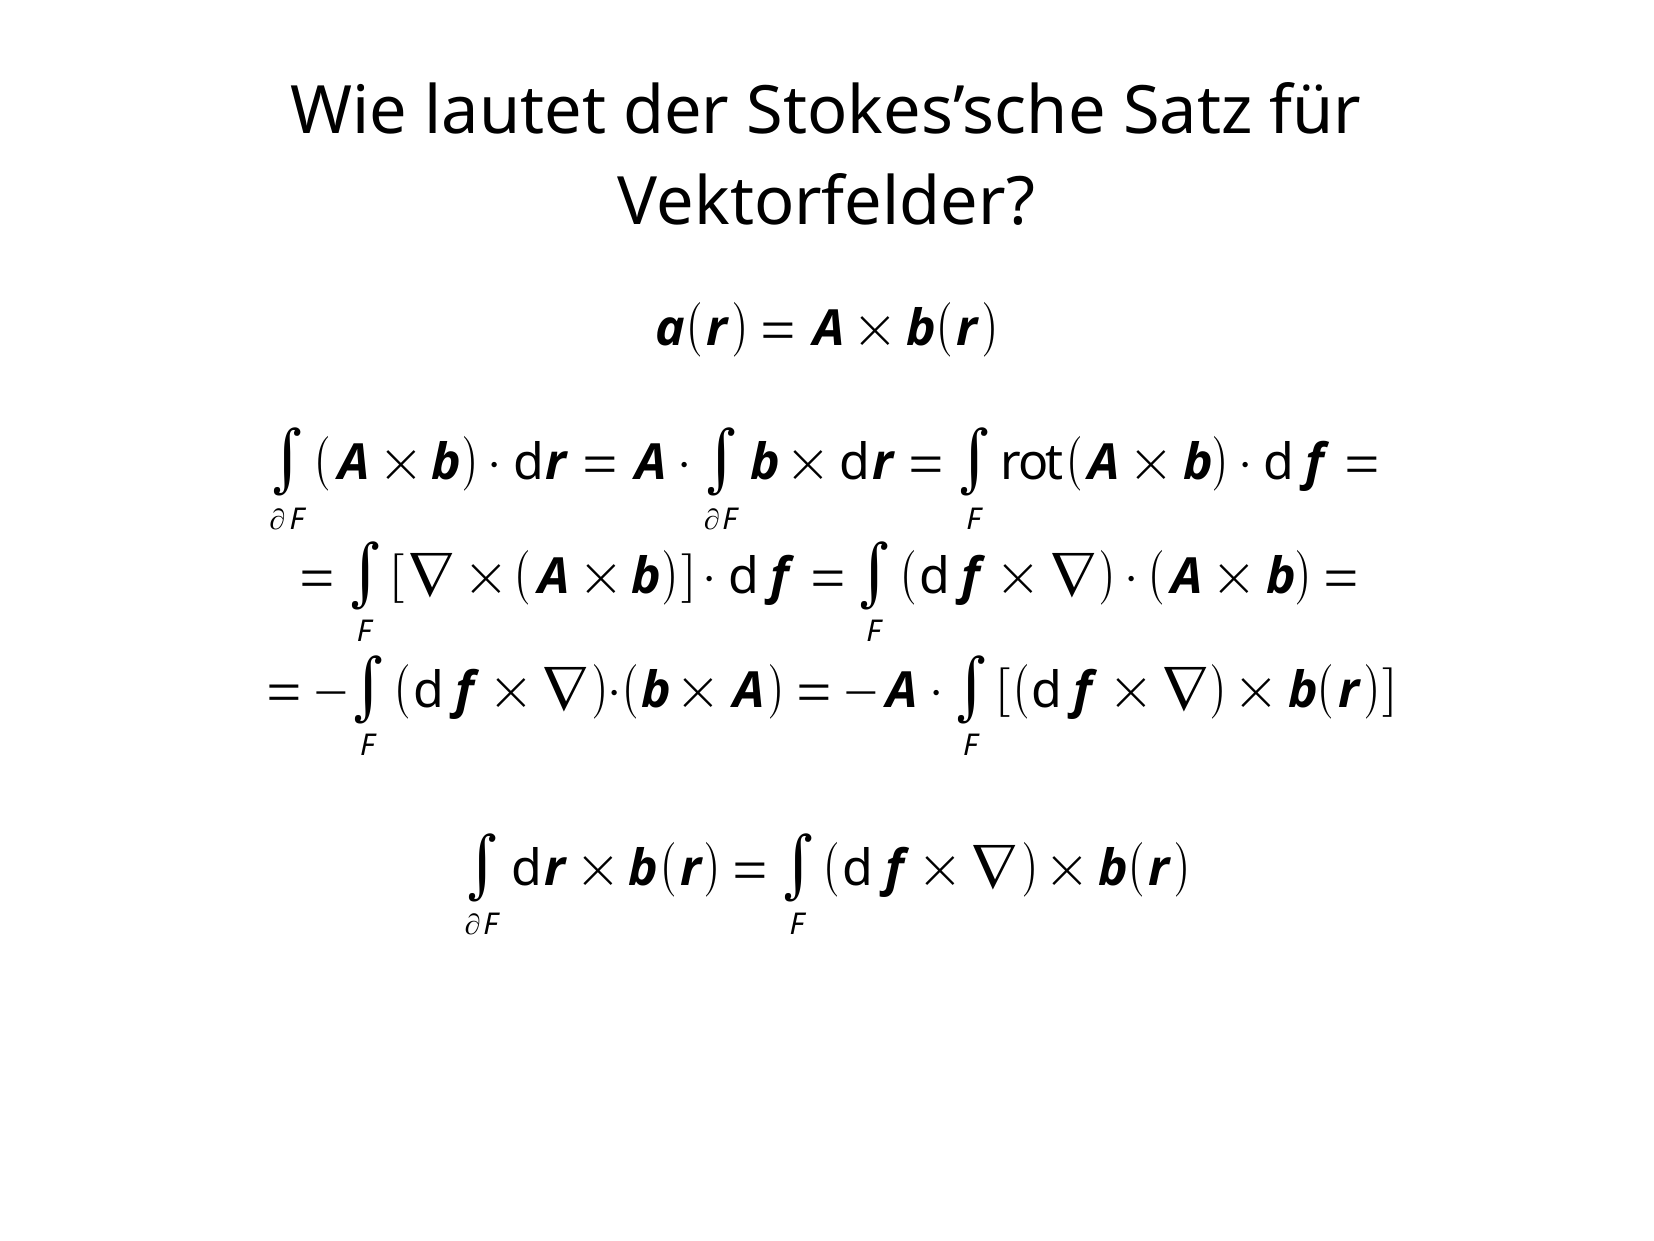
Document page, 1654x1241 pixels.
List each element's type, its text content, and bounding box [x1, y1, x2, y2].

title Wie lautet der Stokes’sche Satz für Vektorfelder? [82, 49, 1571, 257]
chart [252, 298, 1402, 942]
